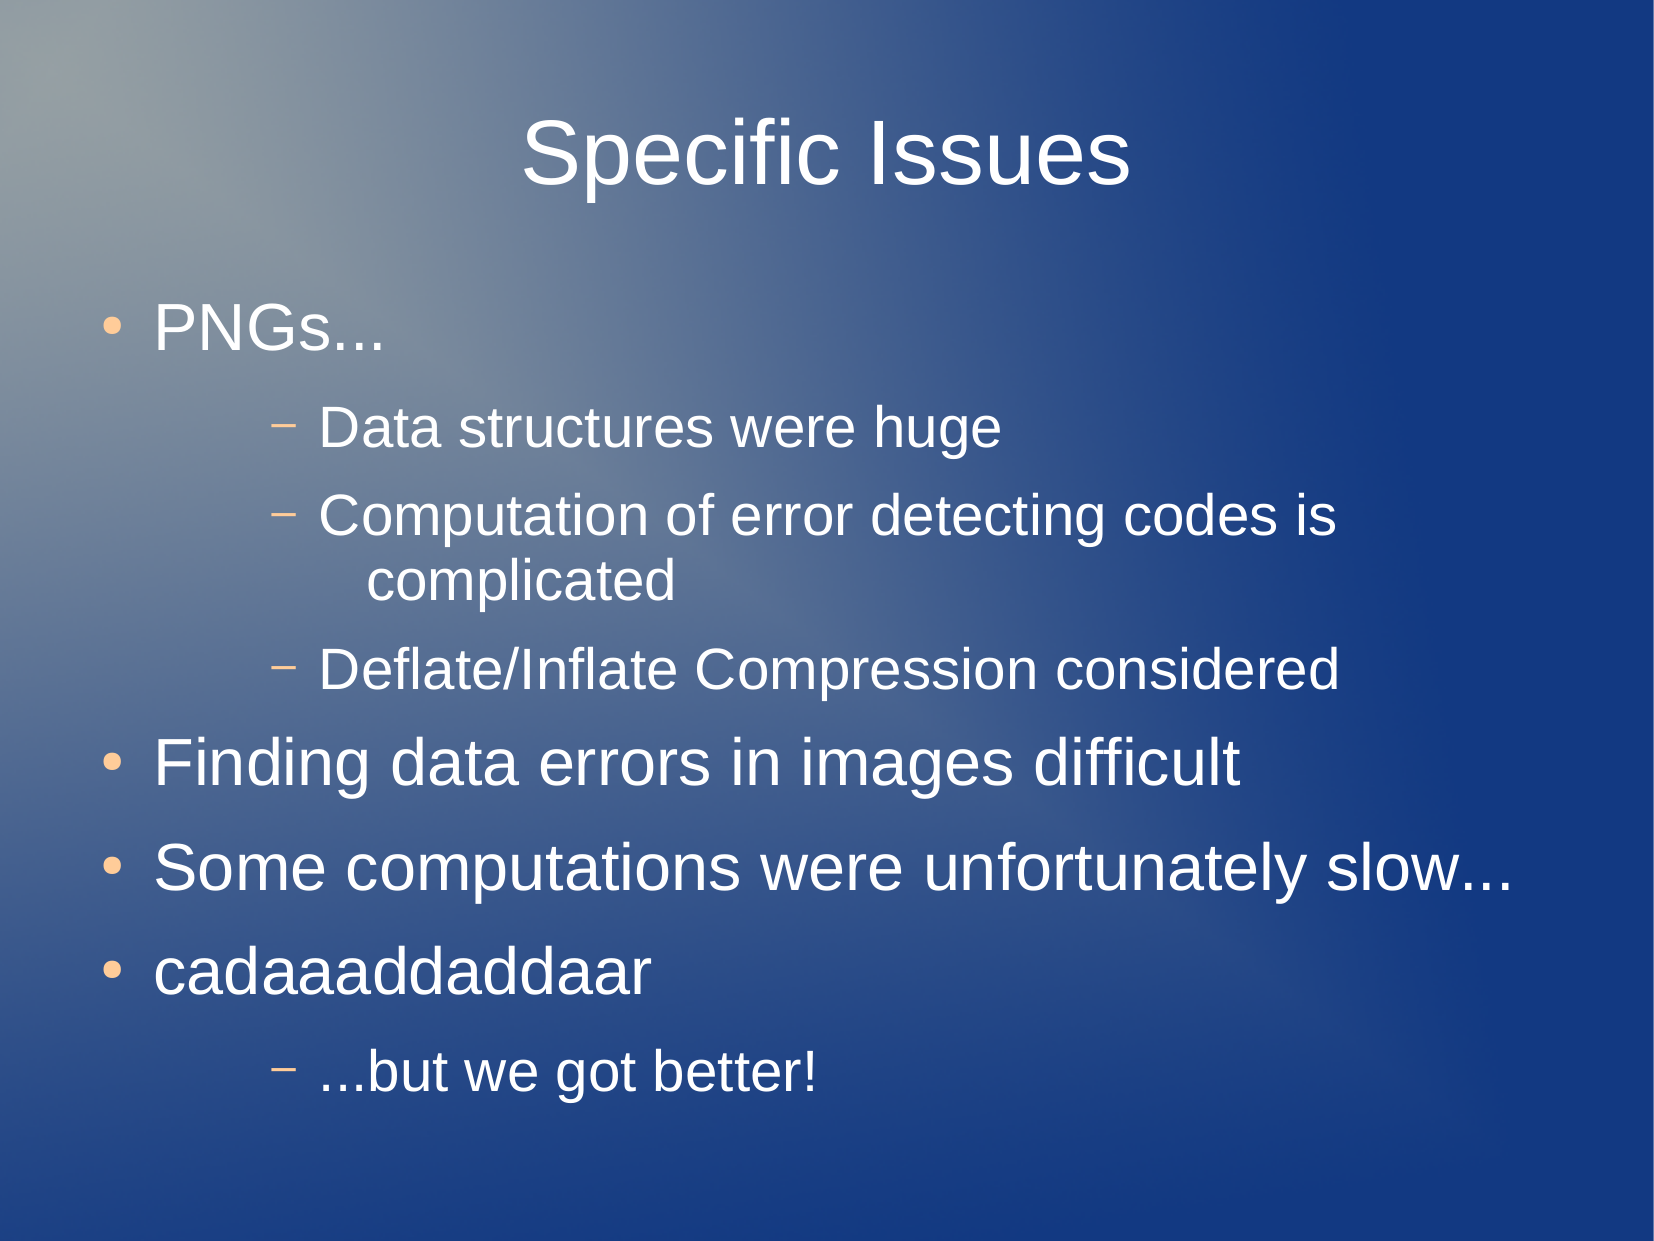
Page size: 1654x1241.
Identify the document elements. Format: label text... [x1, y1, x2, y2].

picture [0, 0, 1654, 1241]
title Specific Issues [82, 56, 1571, 250]
list PNGs... Data structures were huge Computation of error detecting codes is complicated Deflate/Inflate Compression considered Finding data errors in images difficult Some computations were unfortunately slow... cadaaaddaddaar ...but we got better! [82, 290, 1571, 1104]
